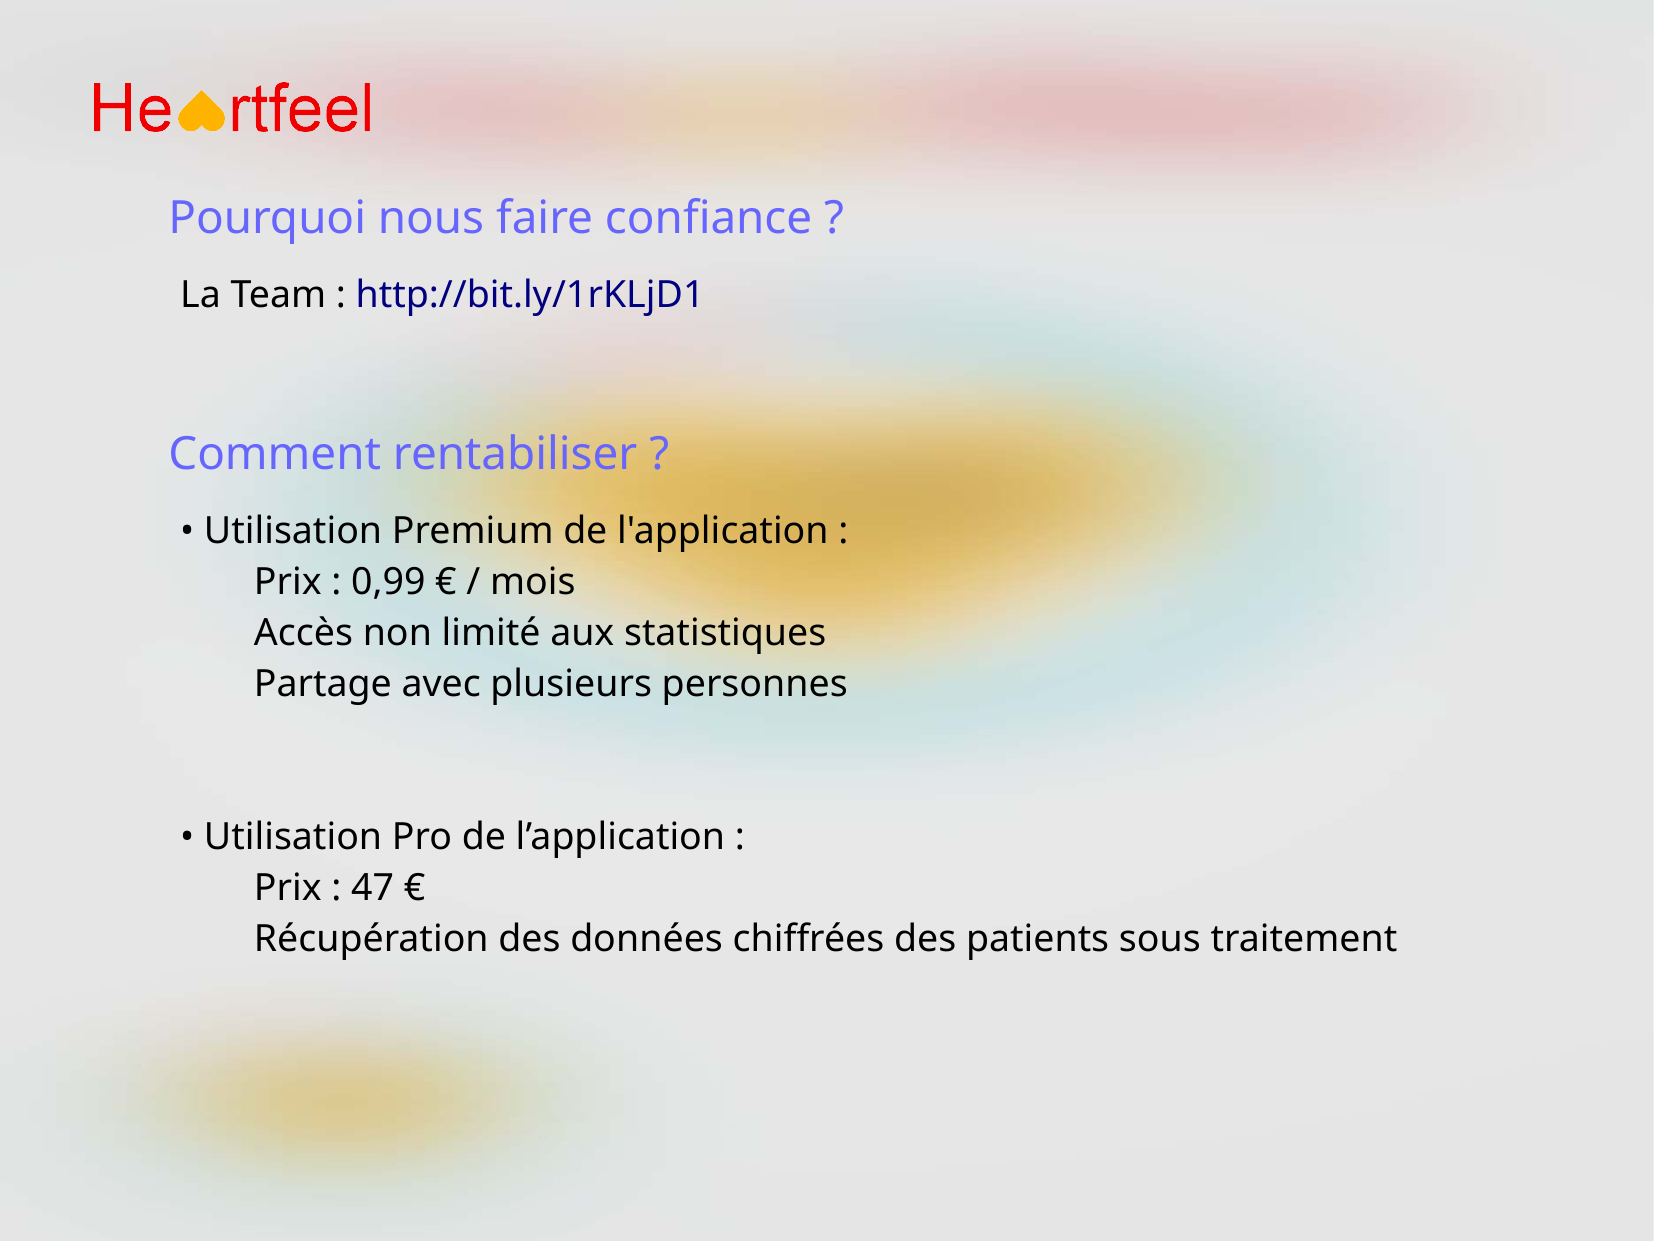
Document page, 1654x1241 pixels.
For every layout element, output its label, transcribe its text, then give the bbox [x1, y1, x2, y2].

text_box Comment rentabiliser ? [153, 413, 898, 537]
text_box • Utilisation Premium de l'application : Prix : 0,99 € / mois Accès non limité aux statistiques Partage avec plusieurs personnes • Utilisation Pro de l’application : Prix : 47 € Récupération des données chiffrées des patients sous traitement [165, 496, 1571, 1042]
text_box Pourquoi nous faire confiance ? [153, 177, 898, 300]
picture [0, 0, 1654, 1241]
text_box La Team : http://bit.ly/1rKLjD1 [165, 259, 1536, 364]
